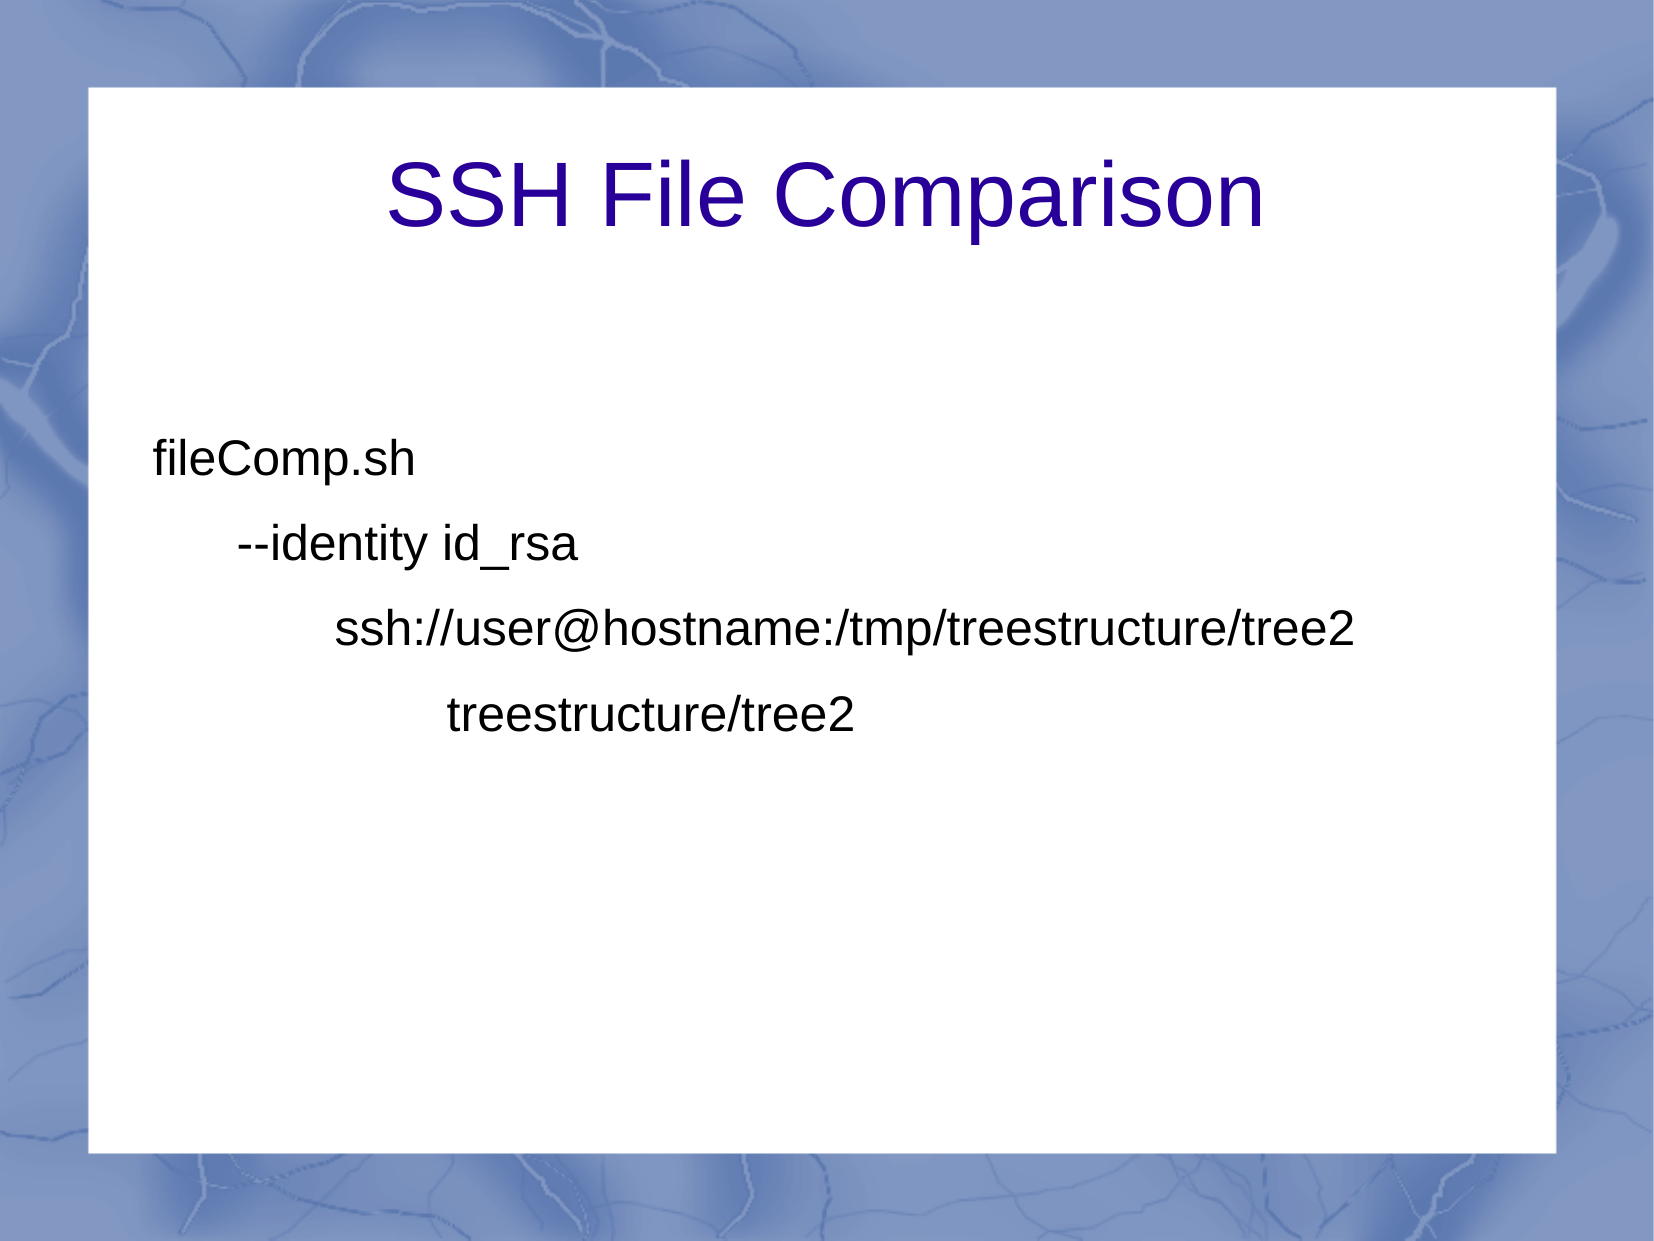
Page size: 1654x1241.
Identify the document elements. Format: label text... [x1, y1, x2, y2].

title SSH File Comparison [118, 90, 1536, 298]
list fileComp.sh --identity id_rsa ssh://user@hostname:/tmp/treestructure/tree2 treestructure/tree2 [152, 344, 1534, 1127]
picture [0, 0, 1654, 1241]
